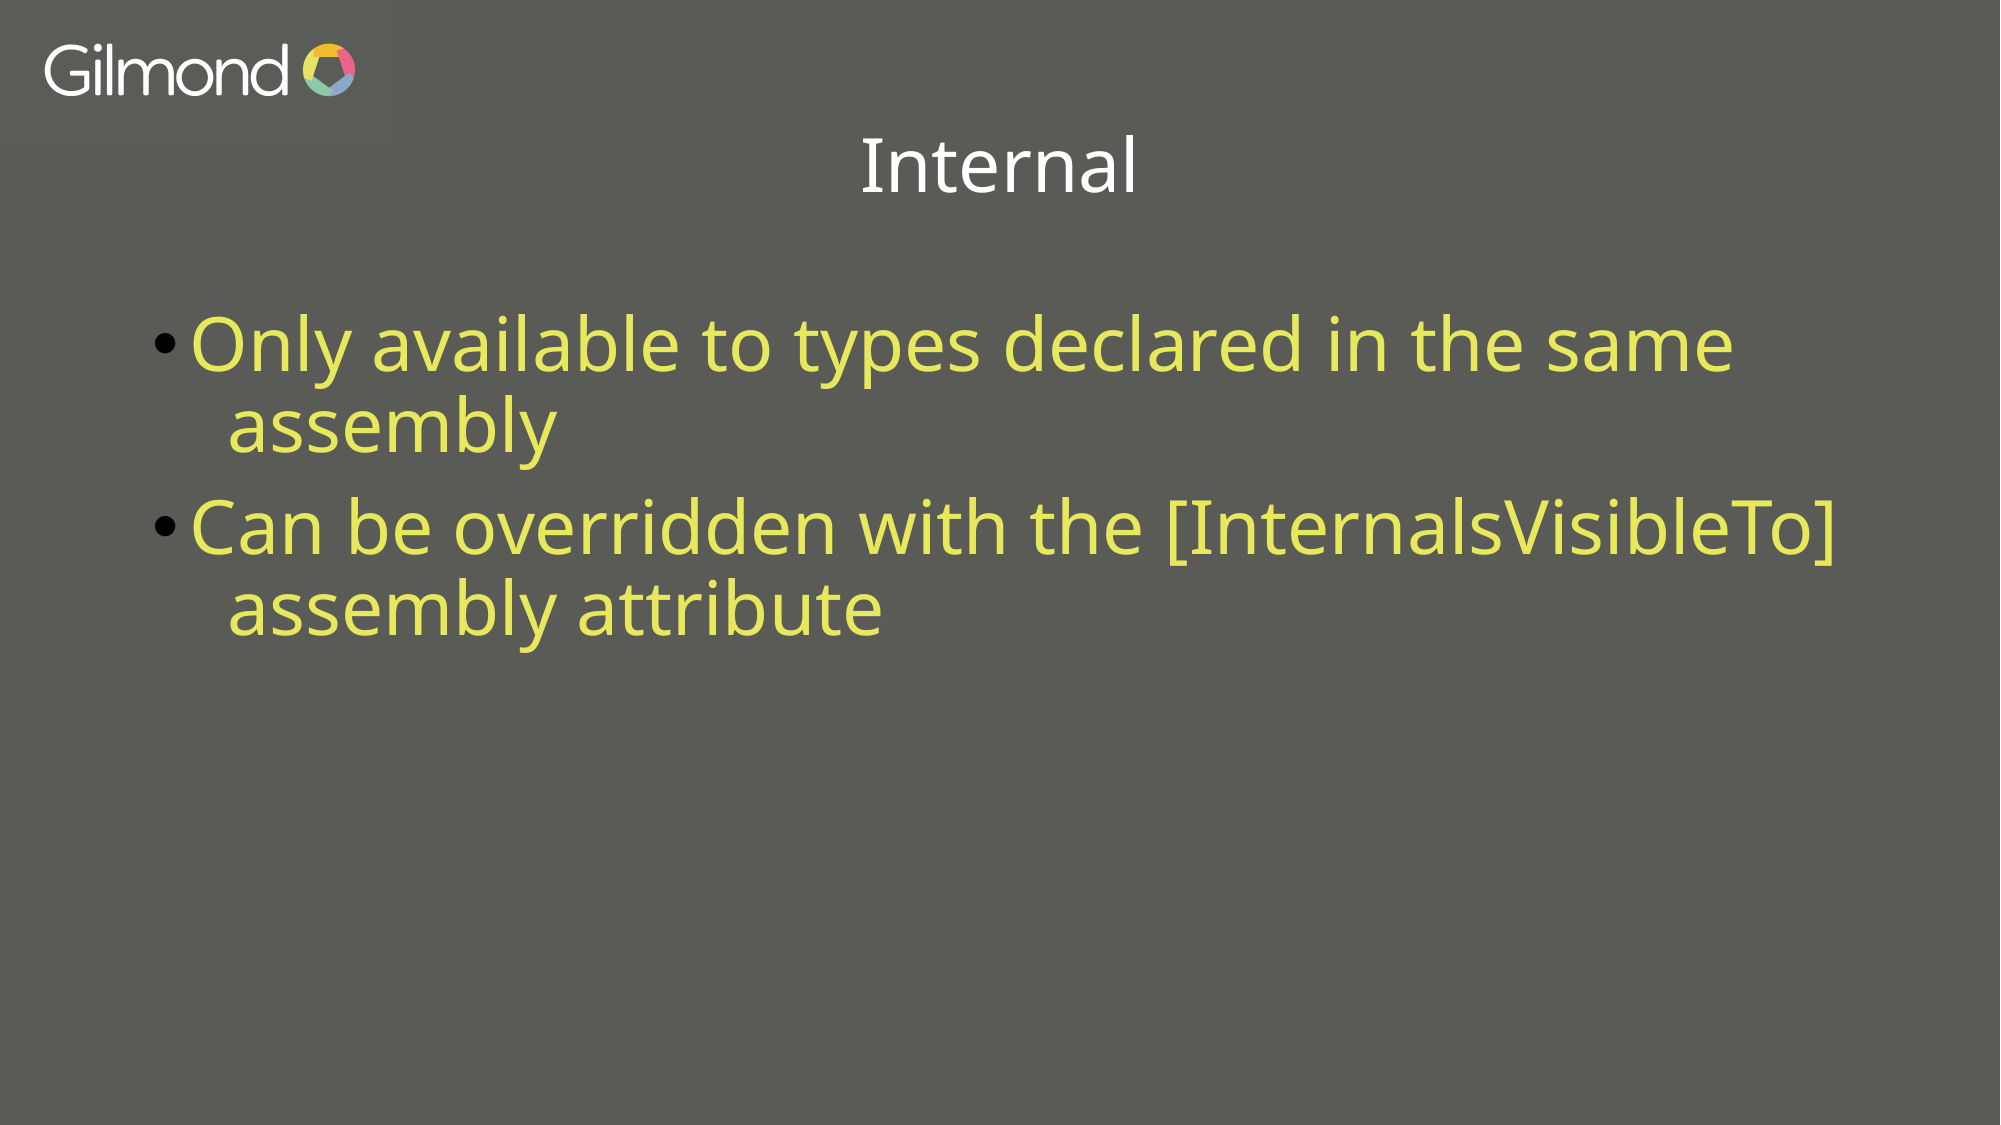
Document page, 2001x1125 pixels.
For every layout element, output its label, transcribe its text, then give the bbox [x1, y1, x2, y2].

title Internal [137, 59, 1863, 278]
list Only available to types declared in the same assembly Can be overridden with the [InternalsVisibleTo] assembly attribute [137, 299, 1863, 1014]
picture [0, 0, 399, 149]
